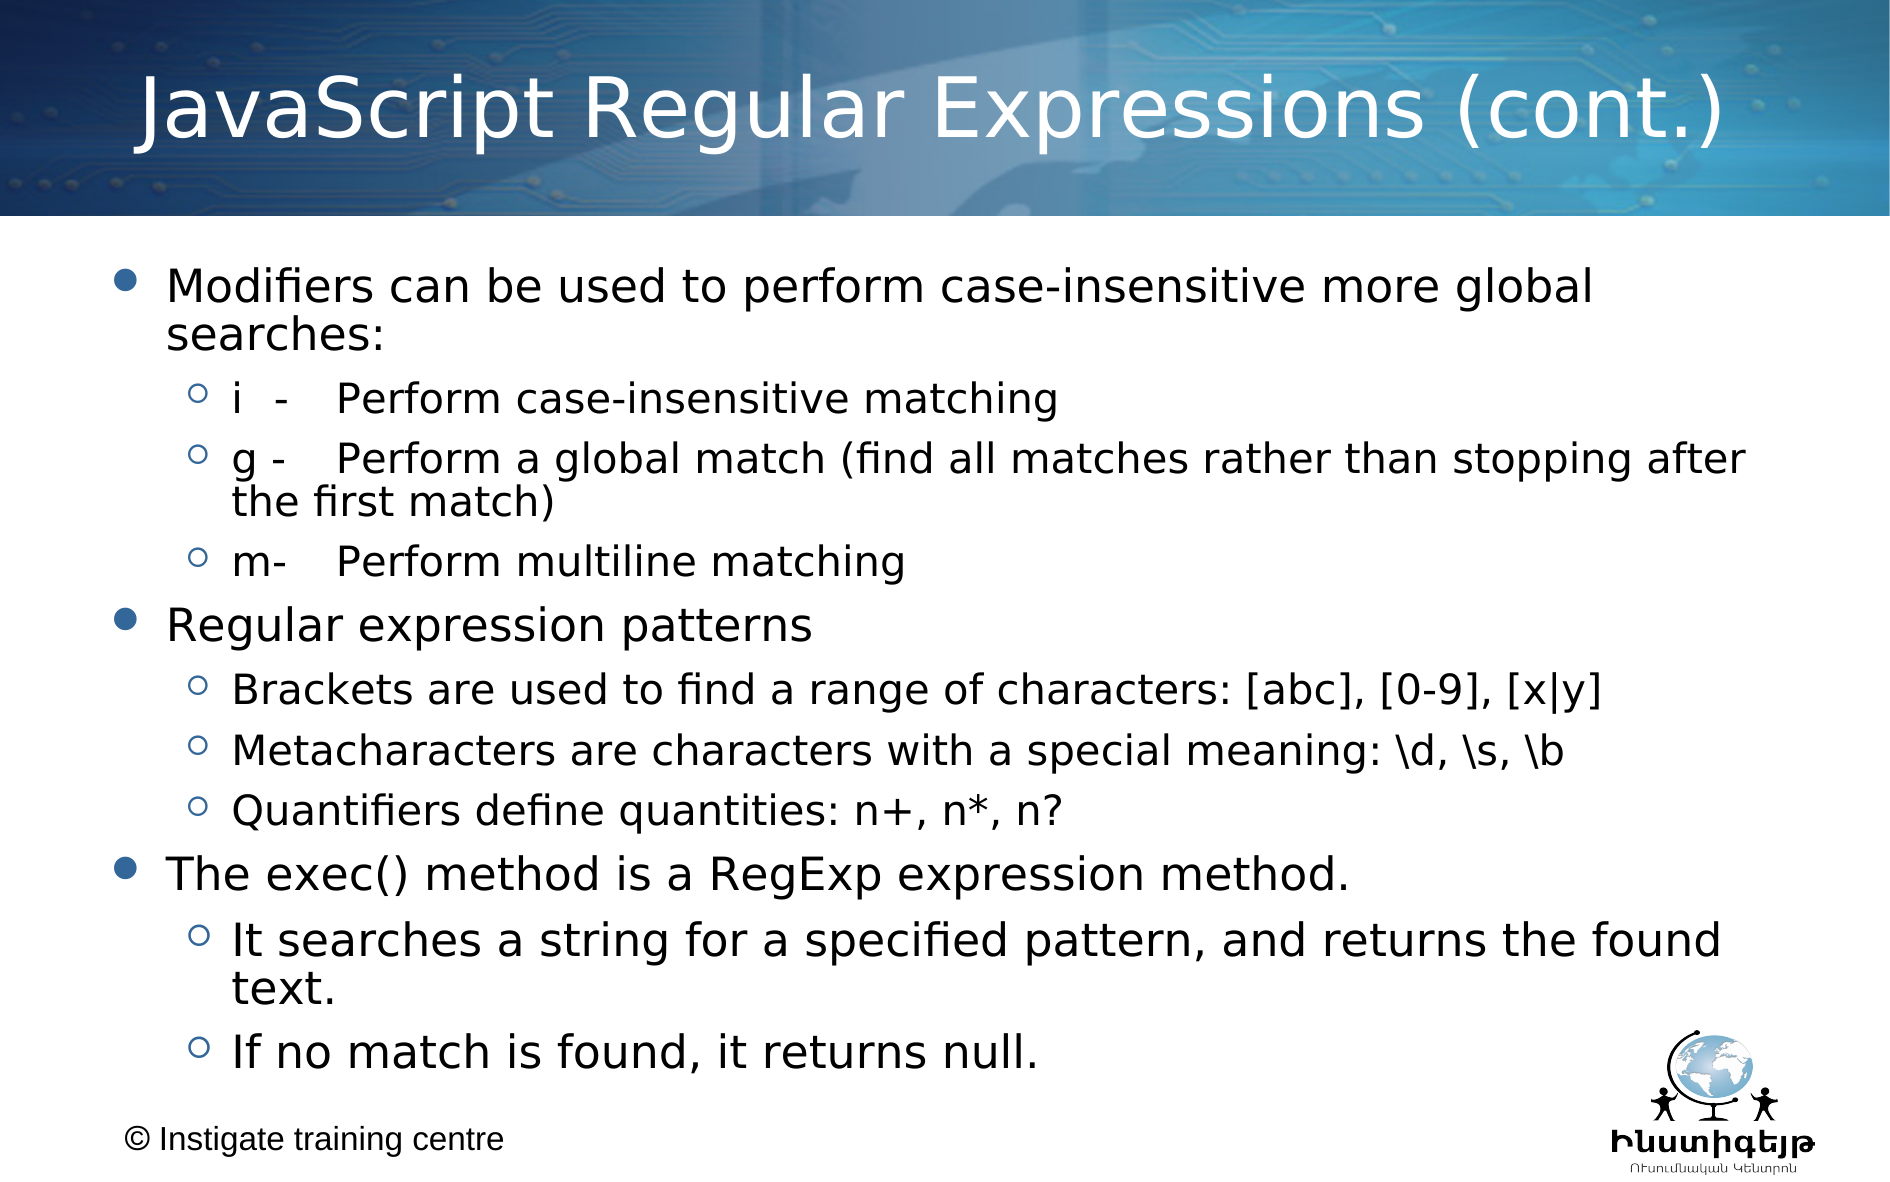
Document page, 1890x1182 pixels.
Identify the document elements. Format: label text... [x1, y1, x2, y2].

picture [0, 0, 1890, 216]
list Modifiers can be used to perform case-insensitive more global searches: i - Perform case-insensitive matching g - Perform a global match (find all matches rather than stopping after the first match) m- Perform multiline matching Regular expression patterns Brackets are used to find a range of characters: [abc], [0-9], [x|y] Metacharacters are characters with a special meaning: \d, \s, \b Quantifiers define quantities: n+, n*, n? The exec() method is a RegExp expression method. It searches a string for a specified pattern, and returns the found text. If no match is found, it returns null. [110, 264, 1801, 291]
text_box JavaScript Regular Expressions (cont.) [138, 82, 1801, 96]
picture [1612, 1030, 1815, 1175]
